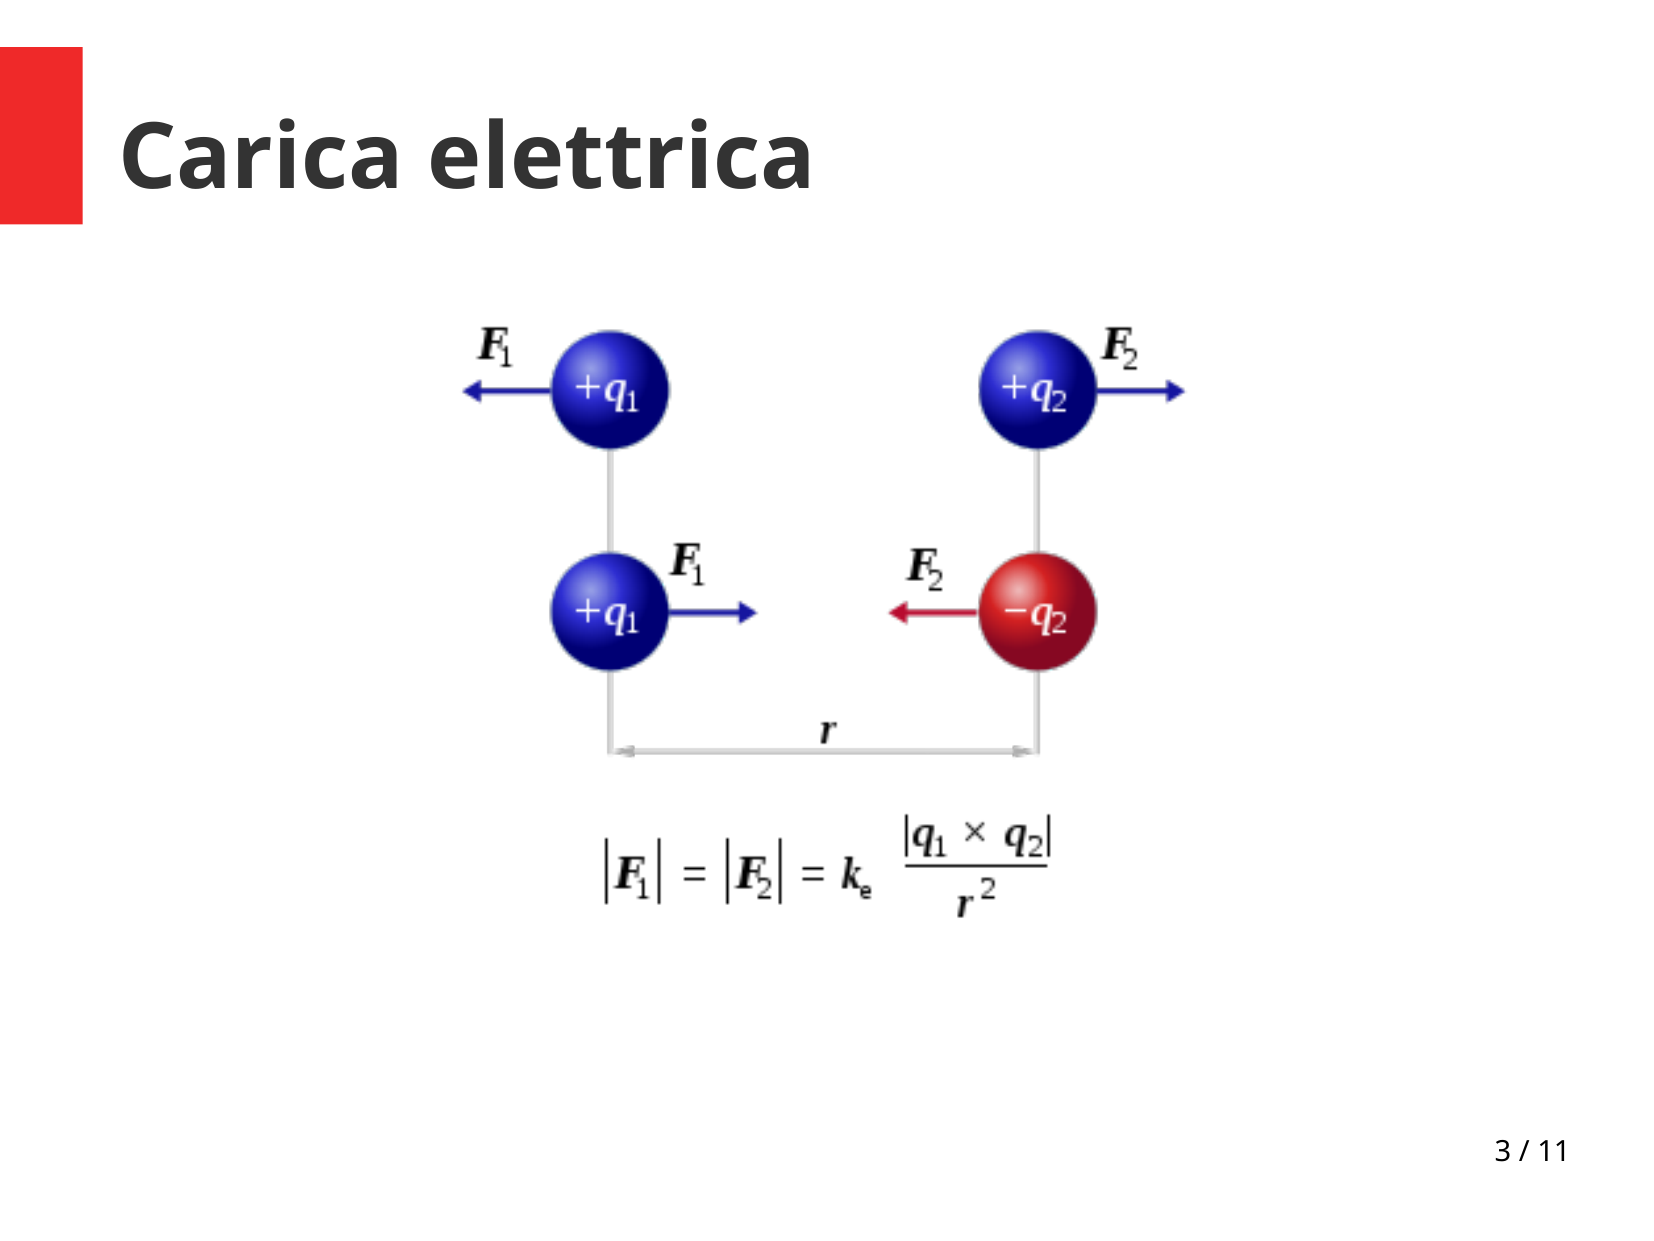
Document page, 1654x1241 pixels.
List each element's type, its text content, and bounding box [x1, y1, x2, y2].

title Carica elettrica [118, 49, 1571, 257]
picture [419, 294, 1235, 947]
